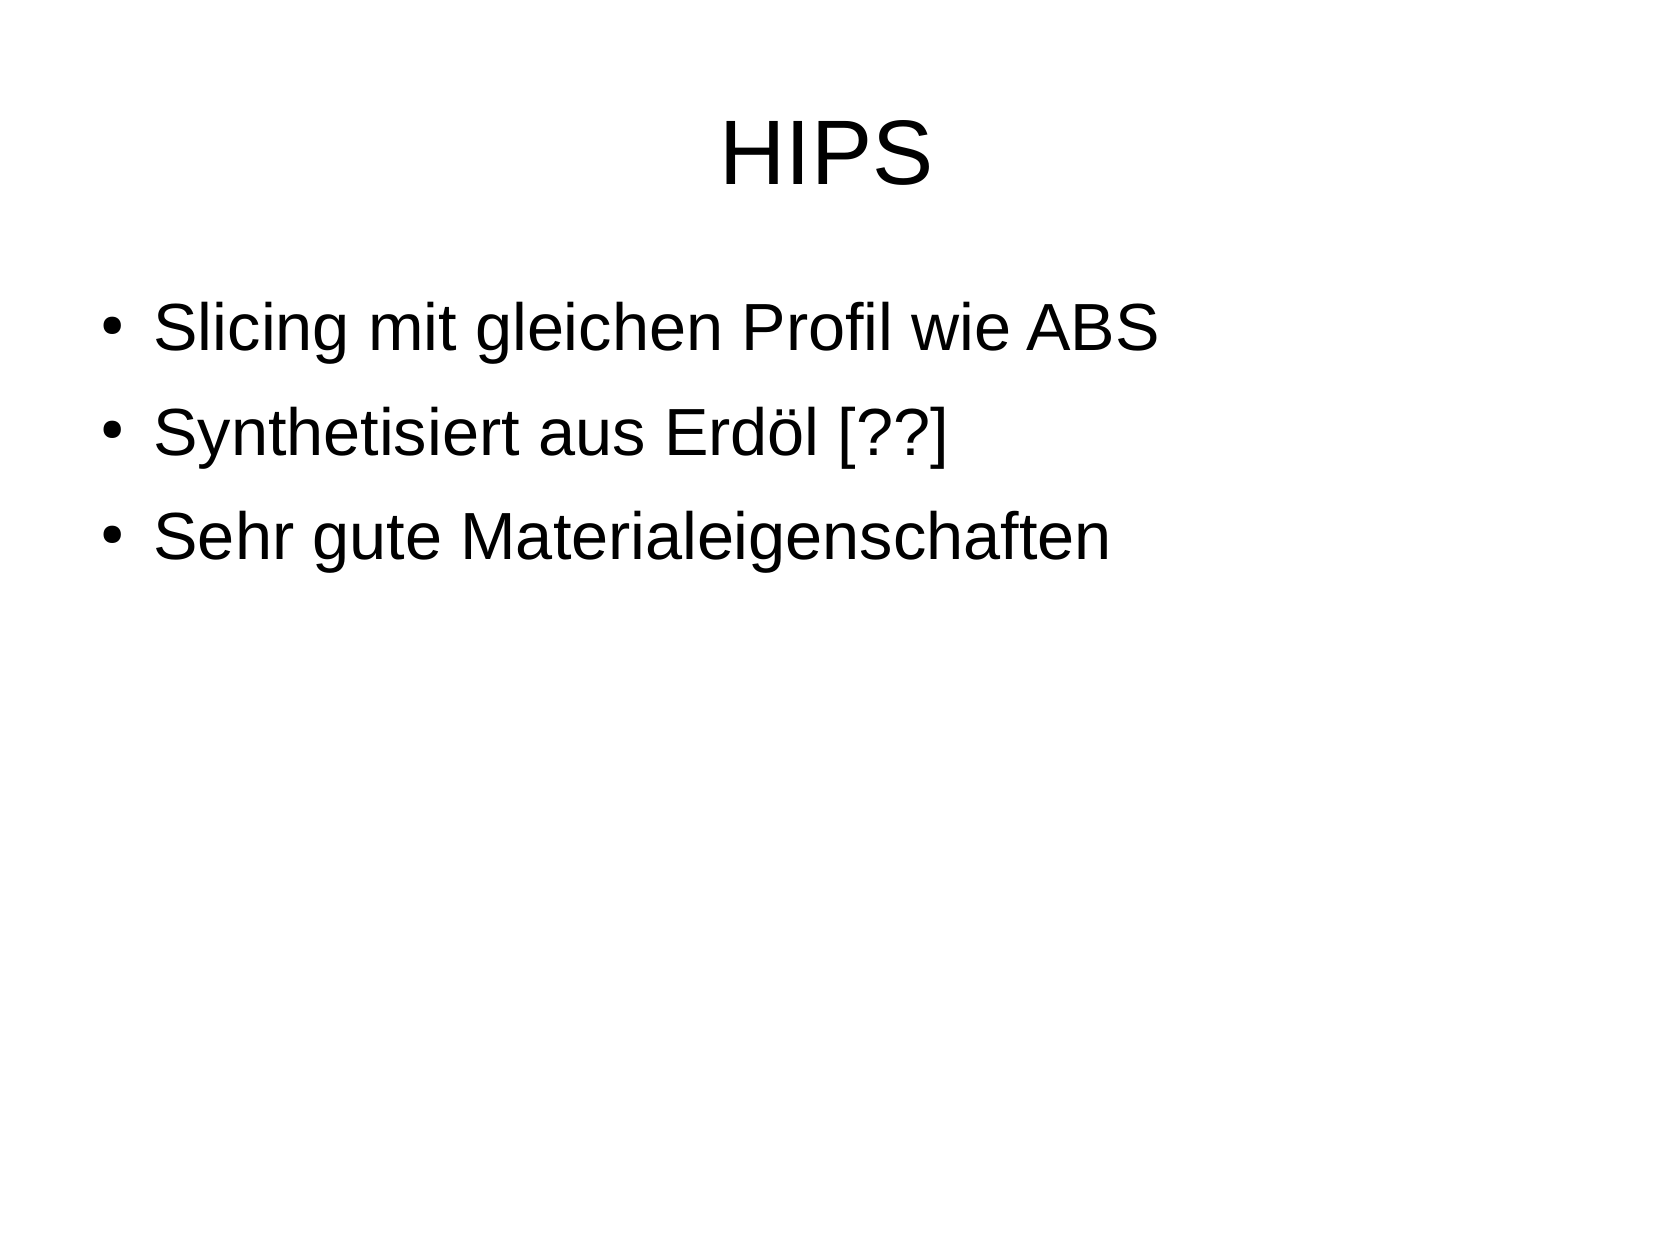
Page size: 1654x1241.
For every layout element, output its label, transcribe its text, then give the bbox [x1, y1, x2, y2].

list Slicing mit gleichen Profil wie ABS Synthetisiert aus Erdöl [??] Sehr gute Materialeigenschaften [82, 290, 1571, 1010]
title HIPS [82, 49, 1571, 257]
